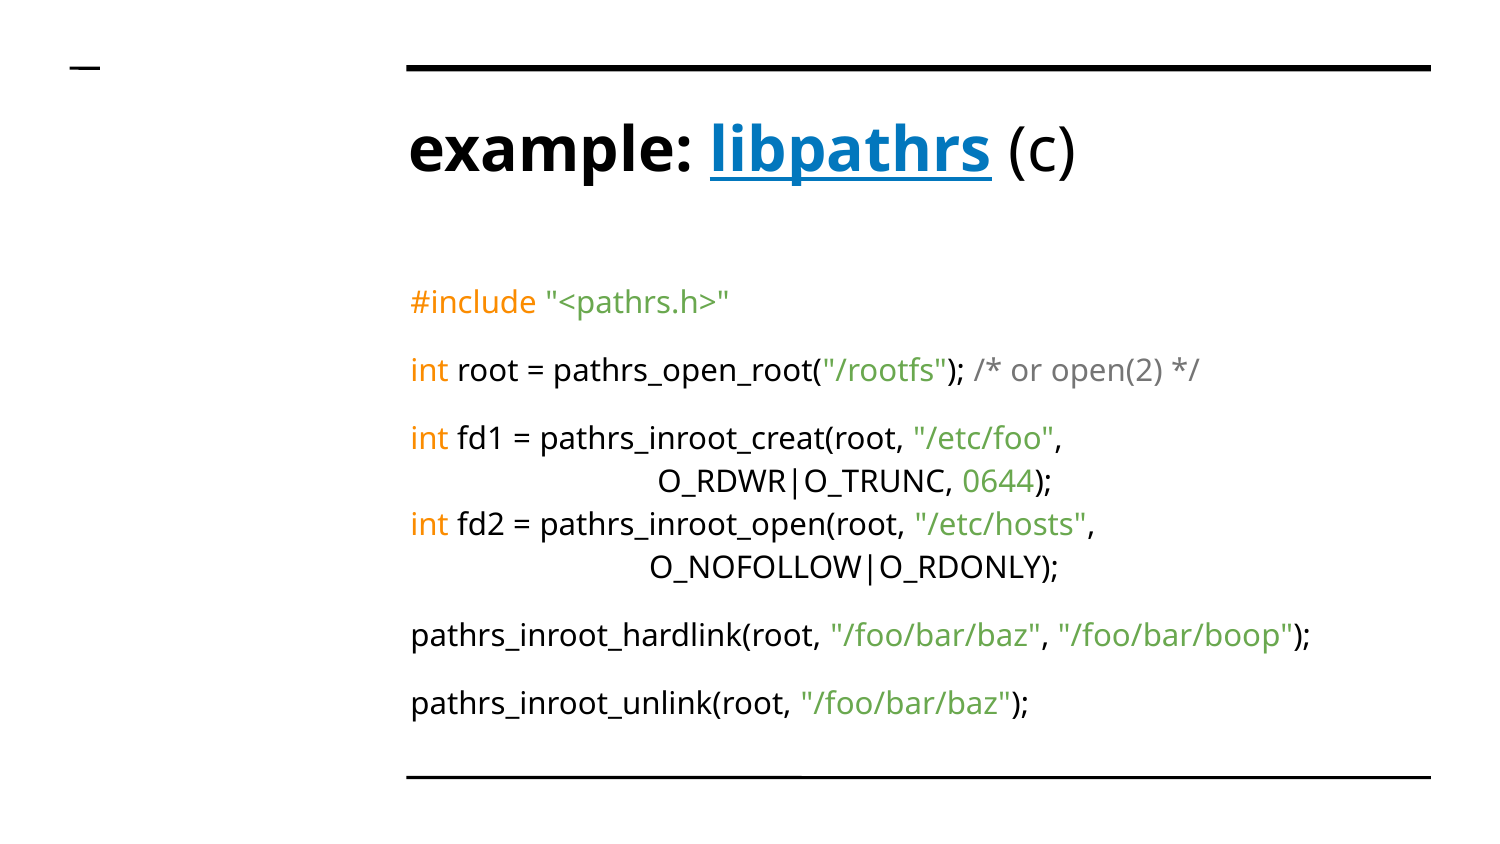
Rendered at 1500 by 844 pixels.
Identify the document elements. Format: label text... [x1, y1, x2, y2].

list #include "<pathrs.h>" int root = pathrs_open_root("/rootfs"); /* or open(2) */ int fd1 = pathrs_inroot_creat(root, "/etc/foo", O_RDWR|O_TRUNC, 0644); int fd2 = pathrs_inroot_open(root, "/etc/hosts", O_NOFOLLOW|O_RDONLY); pathrs_inroot_hardlink(root, "/foo/bar/baz", "/foo/bar/boop"); pathrs_inroot_unlink(root, "/foo/bar/baz"); [395, 261, 1433, 755]
title example: libpathrs (c) [393, 94, 1431, 199]
